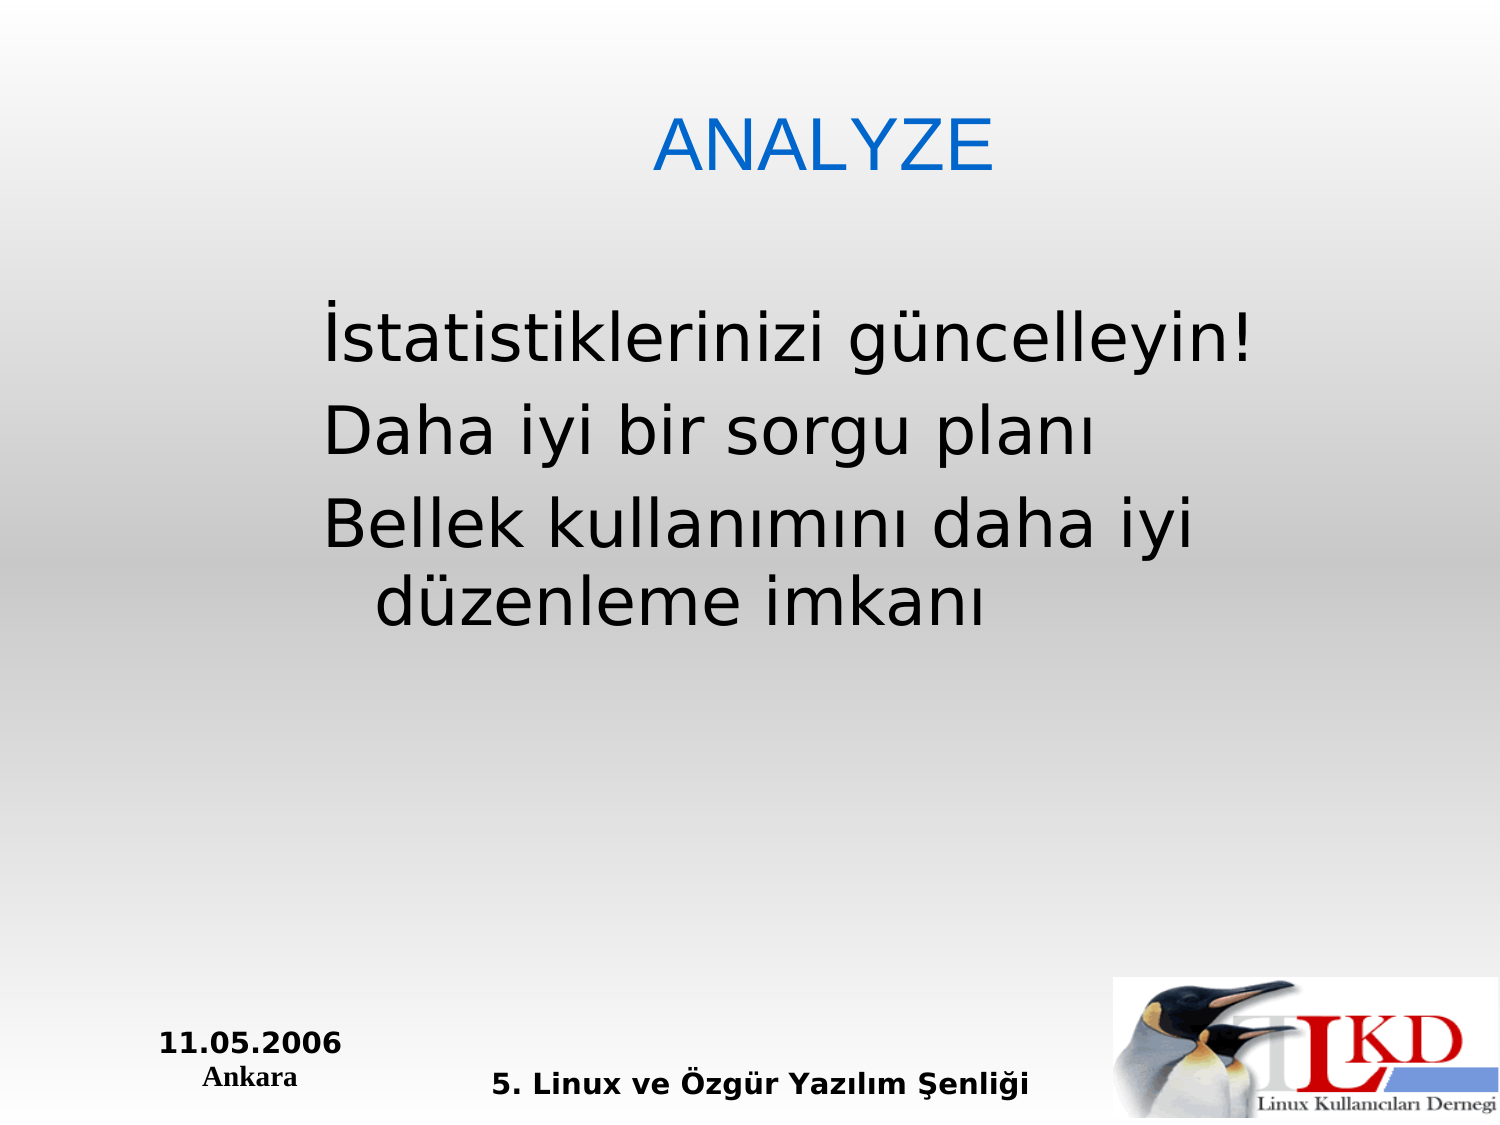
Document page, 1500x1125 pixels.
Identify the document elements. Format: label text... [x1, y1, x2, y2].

list İstatistiklerinizi güncelleyin! Daha iyi bir sorgu planı Bellek kullanımını daha iyi düzenleme imkanı [224, 299, 1425, 975]
title ANALYZE [224, 49, 1425, 238]
picture [1113, 977, 1499, 1118]
